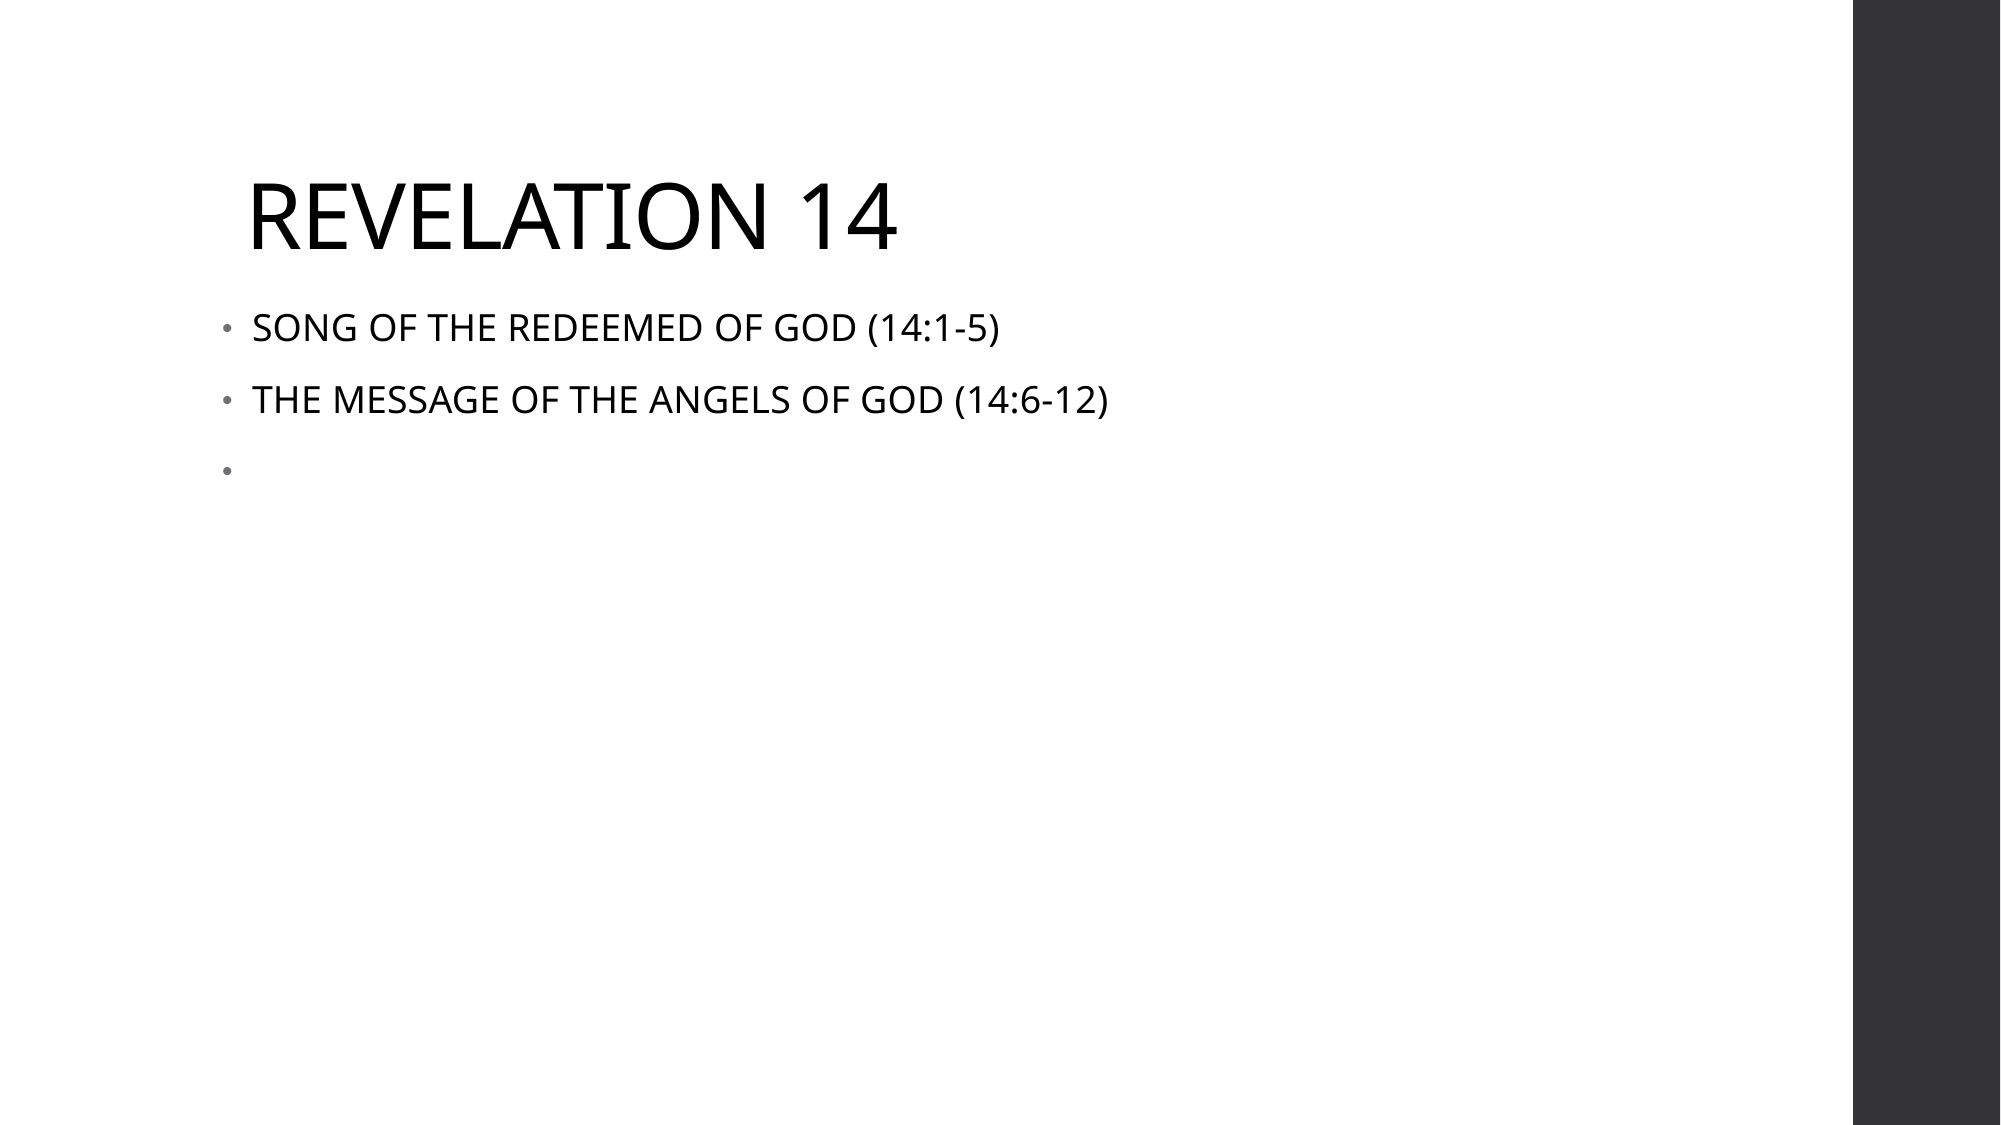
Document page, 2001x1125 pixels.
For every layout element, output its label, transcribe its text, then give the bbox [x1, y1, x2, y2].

list SONG OF THE REDEEMED OF GOD (14:1-5) THE MESSAGE OF THE ANGELS OF GOD (14:6-12) [206, 299, 1617, 1014]
title REVELATION 14 [206, 60, 1797, 278]
